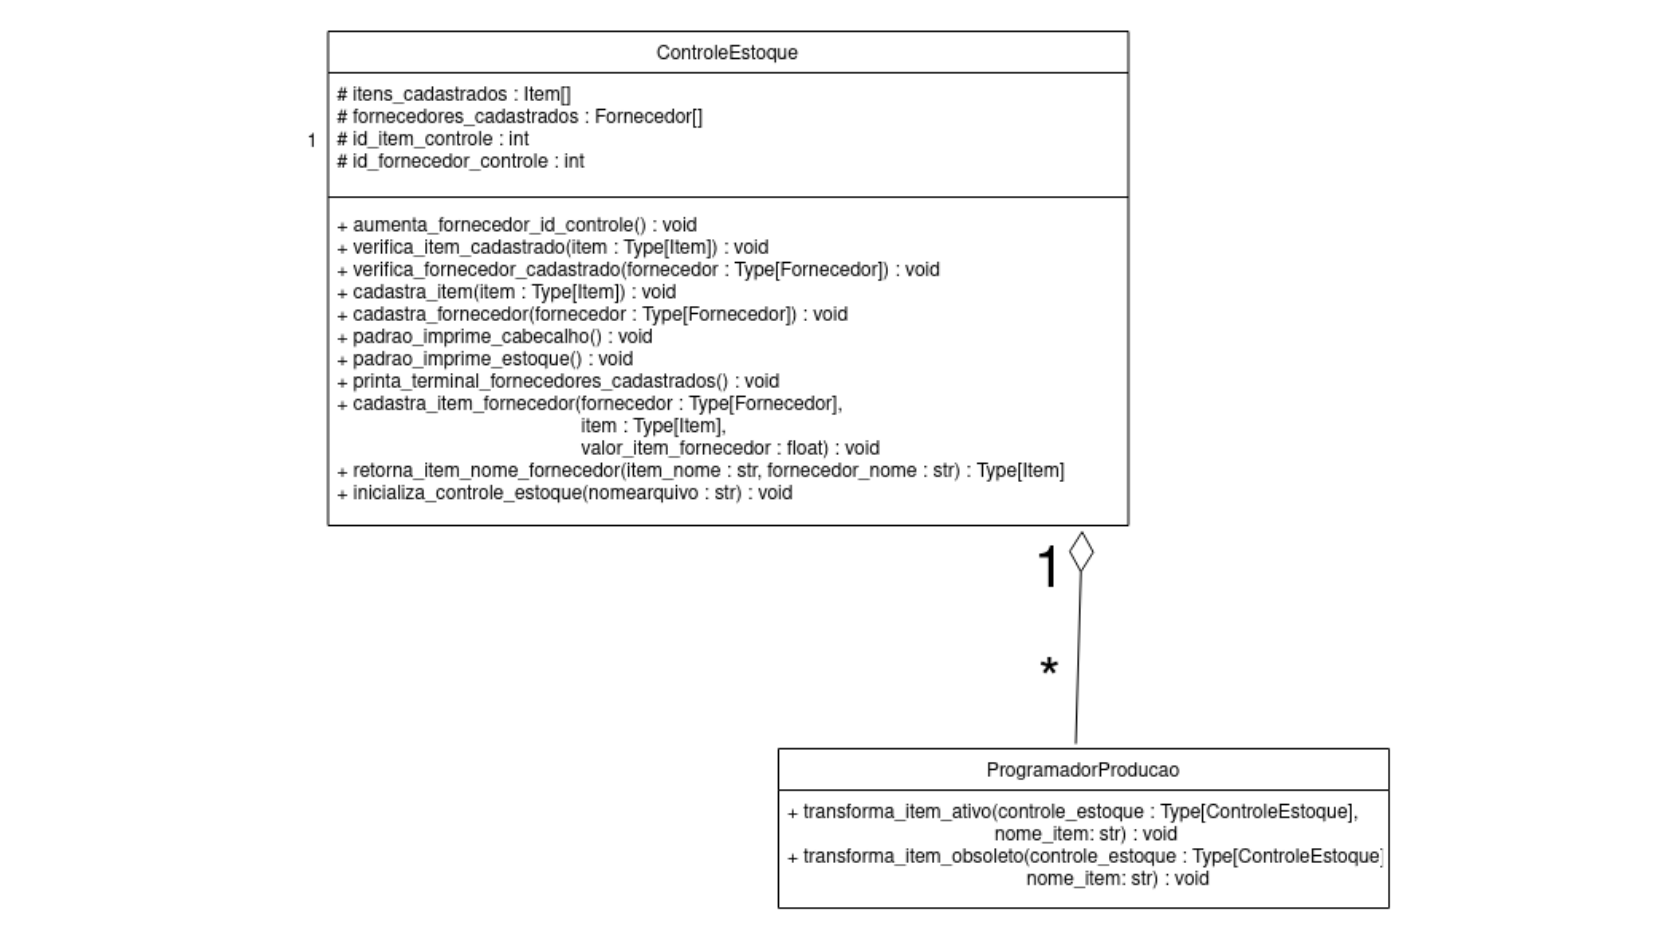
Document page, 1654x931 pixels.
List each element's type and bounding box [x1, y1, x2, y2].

picture [206, 1, 1447, 914]
